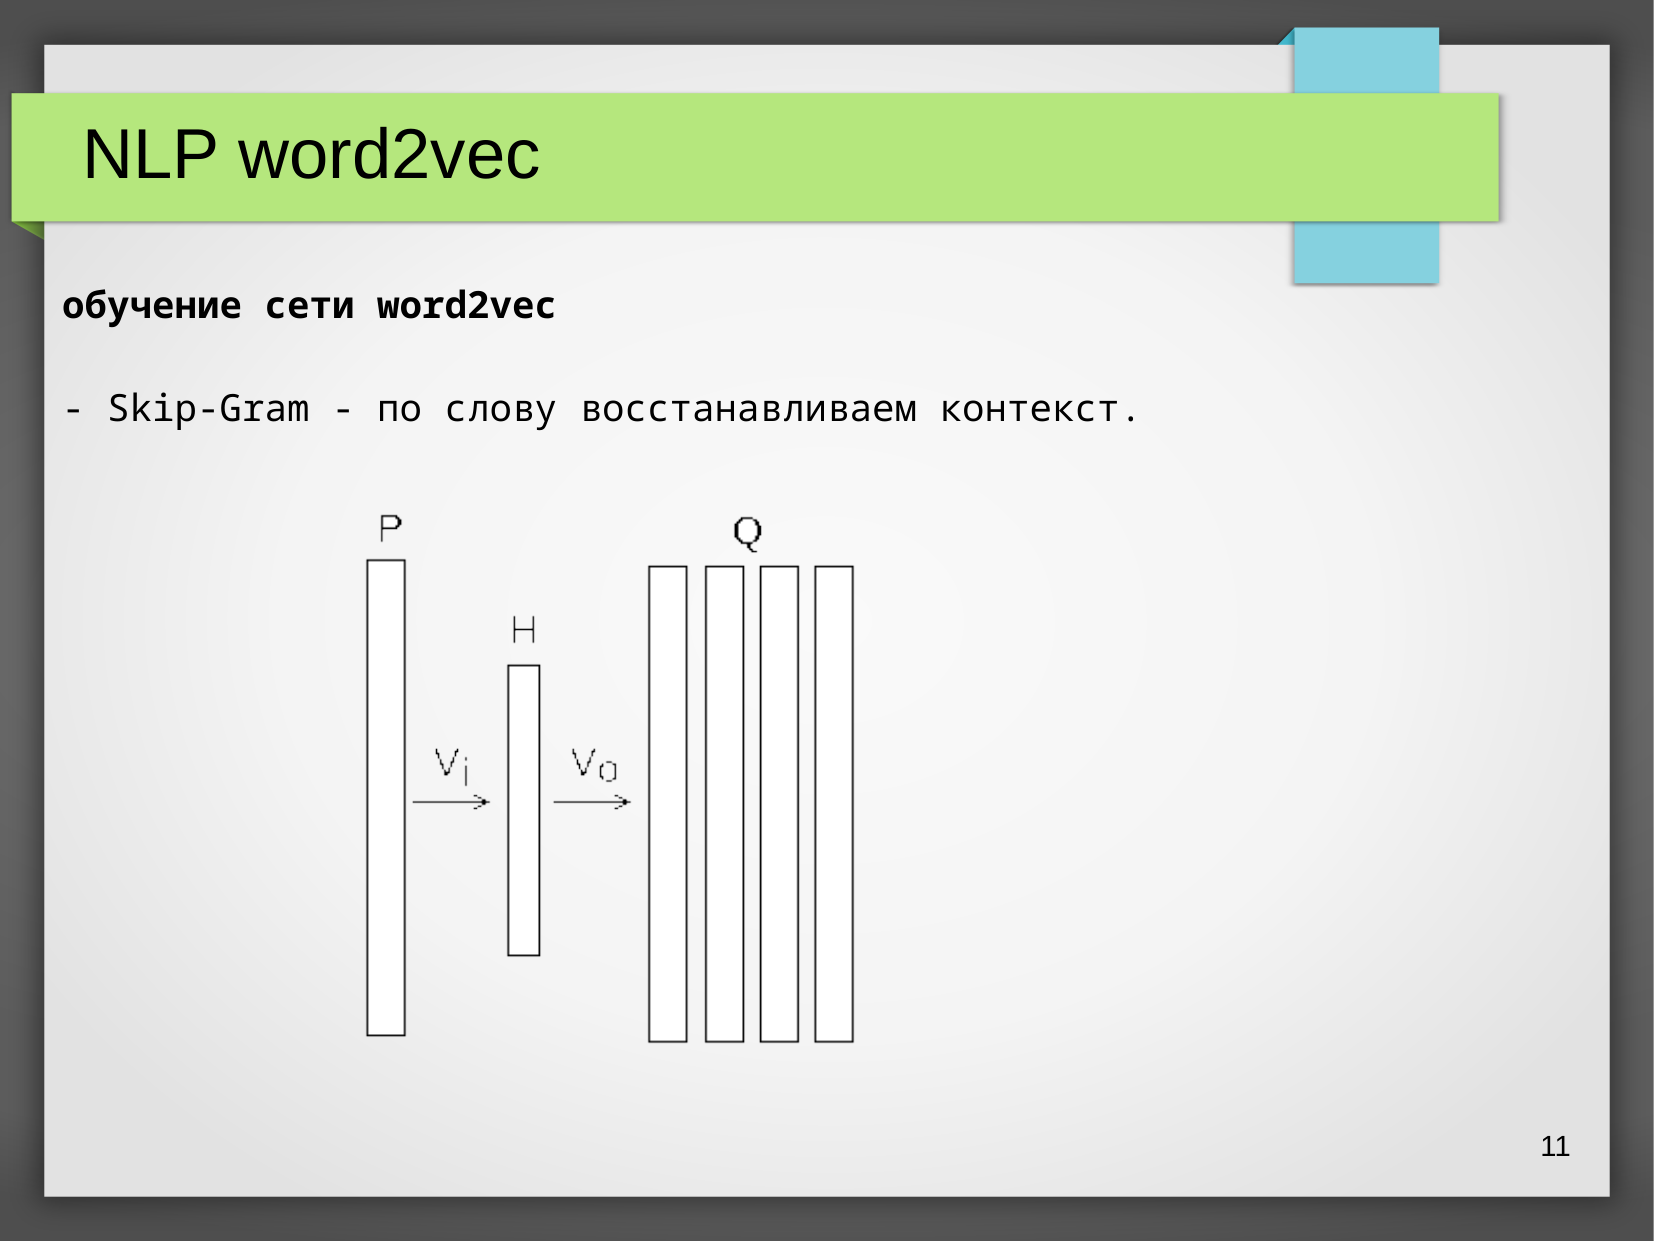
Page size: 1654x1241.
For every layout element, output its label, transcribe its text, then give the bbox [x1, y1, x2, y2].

text_box обучение сети word2vec - Skip-Gram - по слову восстанавливаем контекст. [47, 271, 1193, 486]
picture [0, 0, 1654, 1241]
title NLP word2vec [82, 113, 1406, 194]
